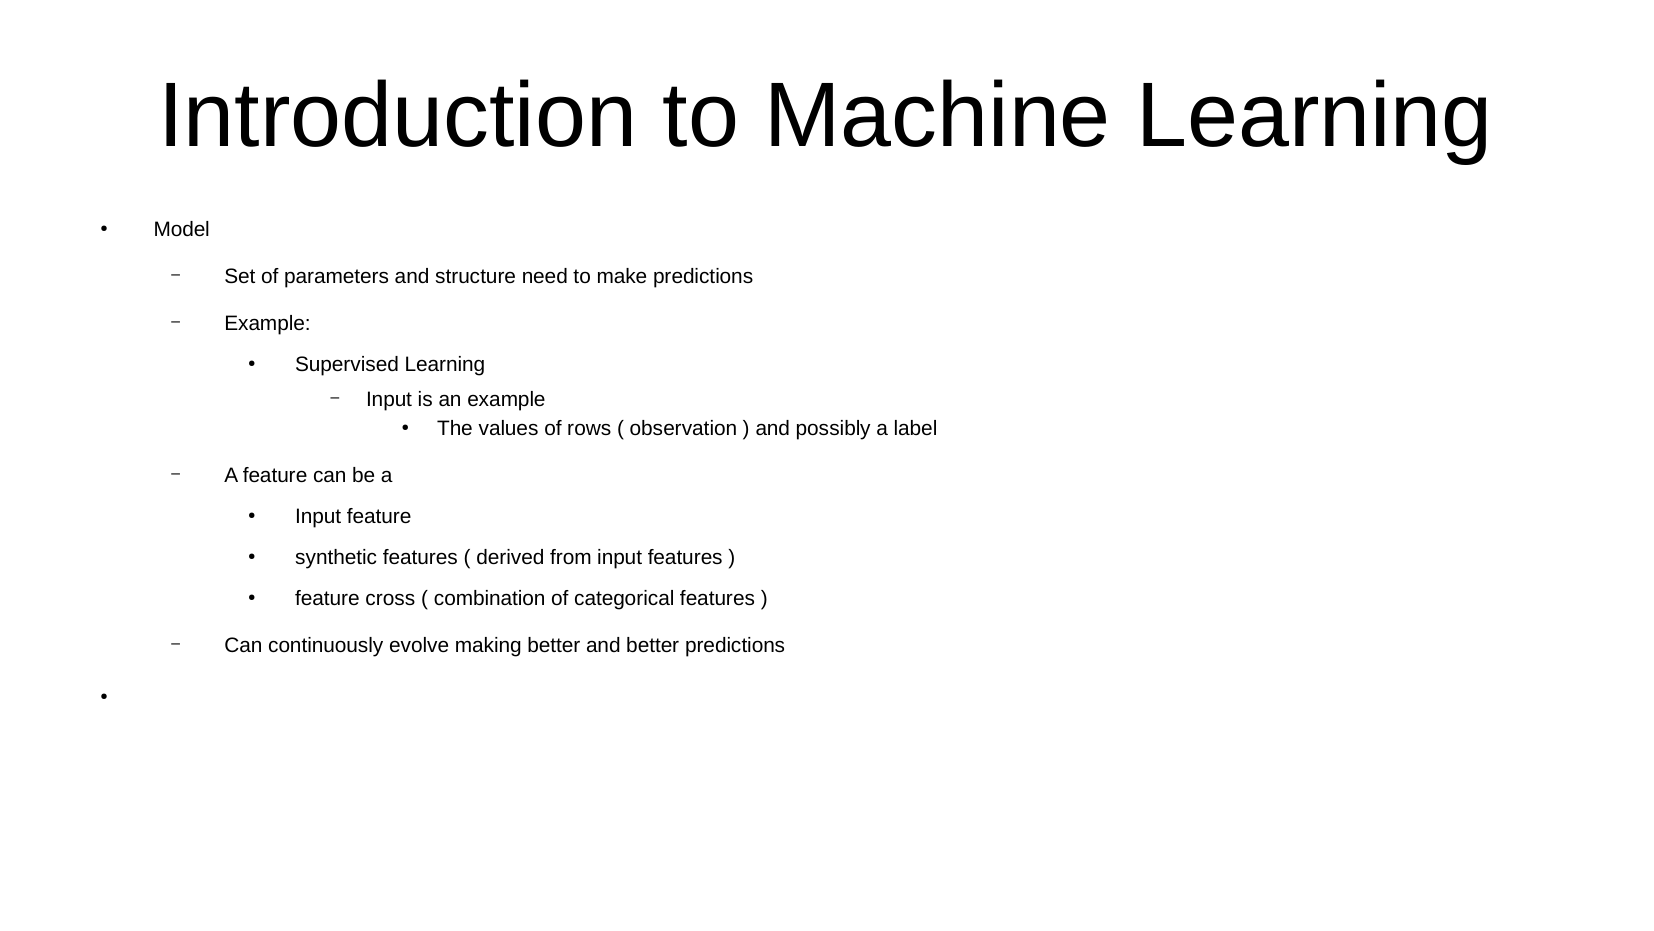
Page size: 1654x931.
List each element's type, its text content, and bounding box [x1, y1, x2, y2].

title Introduction to Machine Learning [82, 37, 1571, 193]
list Model Set of parameters and structure need to make predictions Example: Supervised Learning Input is an example The values of rows ( observation ) and possibly a label A feature can be a Input feature synthetic features ( derived from input features ) feature cross ( combination of categorical features ) Can continuously evolve making better and better predictions [82, 217, 1636, 916]
